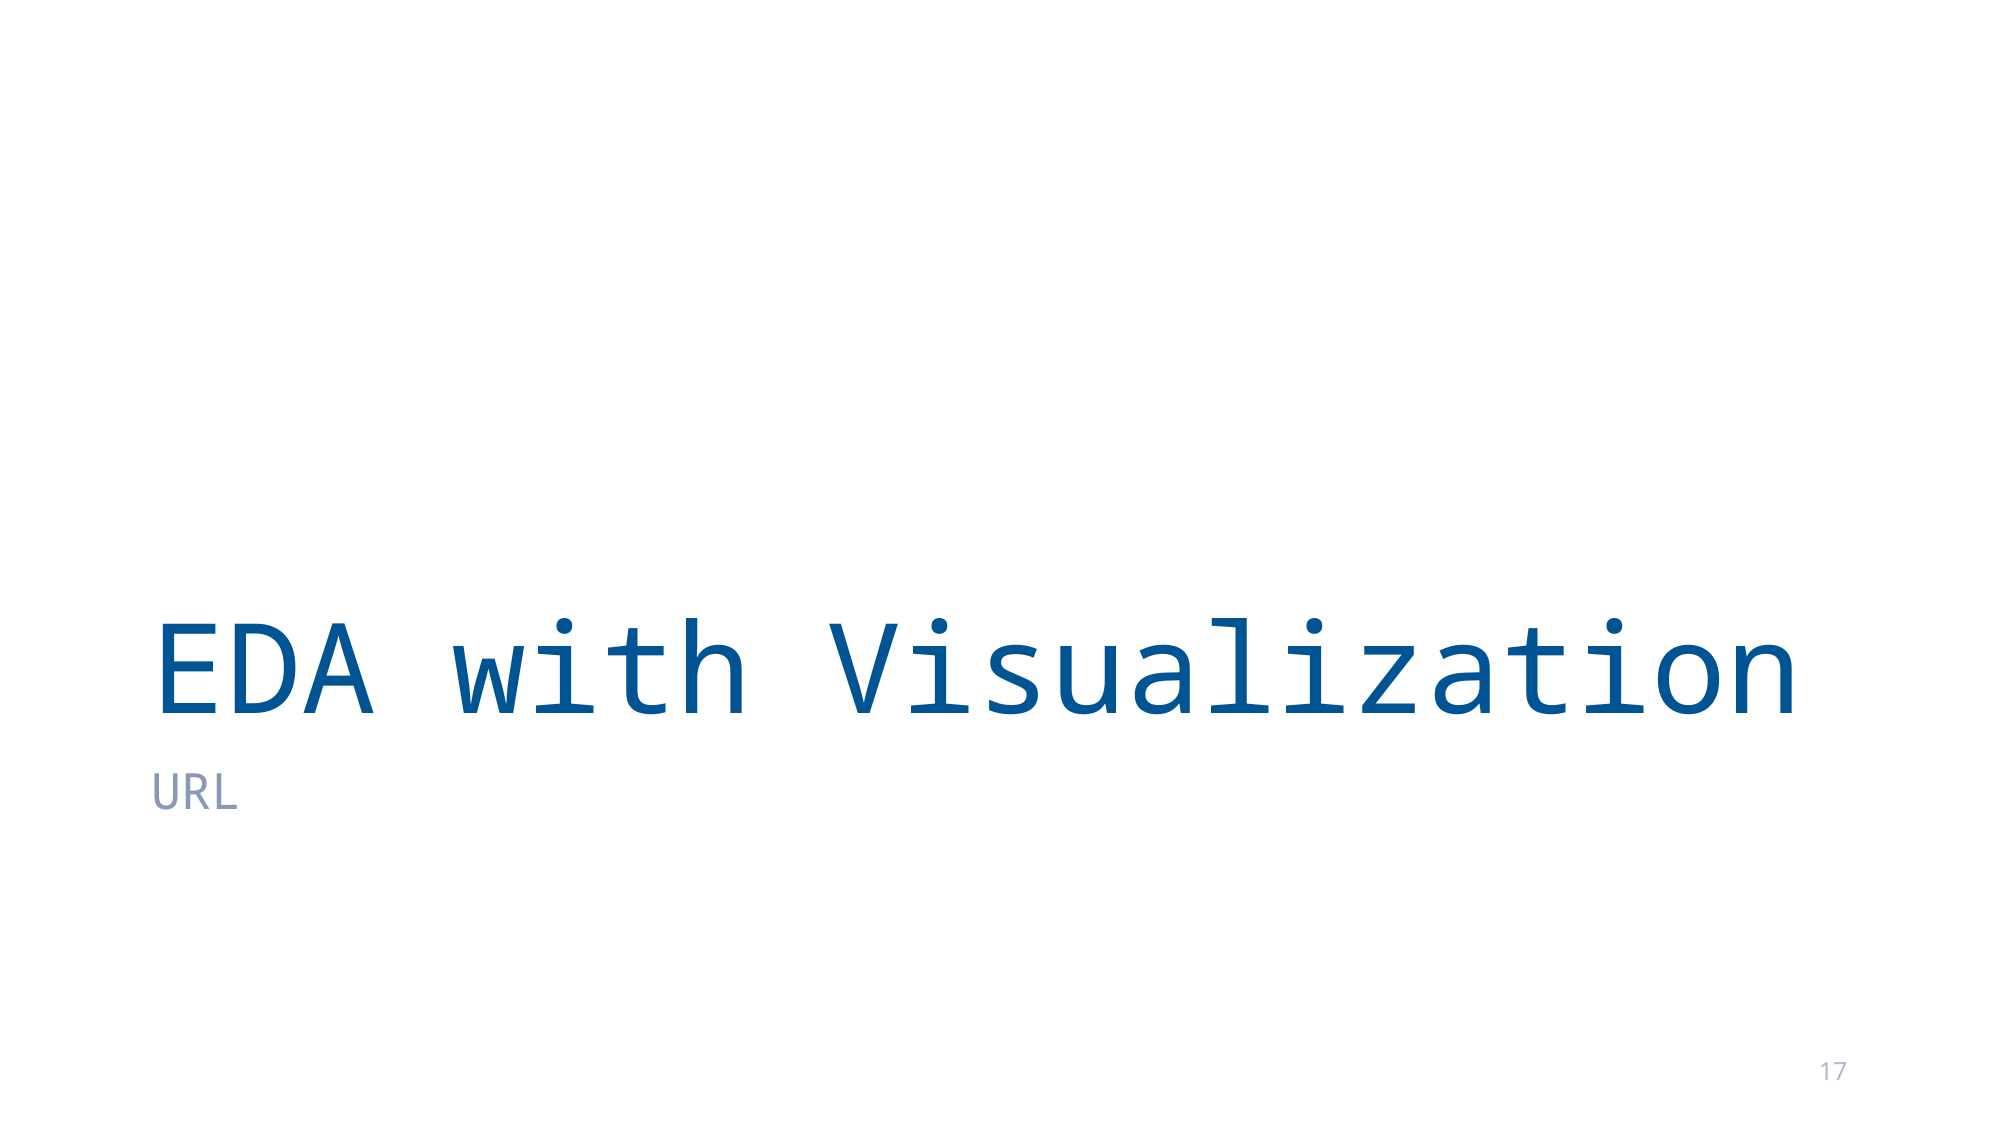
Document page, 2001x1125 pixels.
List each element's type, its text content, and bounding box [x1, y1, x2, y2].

list URL [136, 752, 1862, 999]
title EDA with Visualization [136, 280, 1862, 749]
slide_number 41 [1412, 1042, 1863, 1103]
